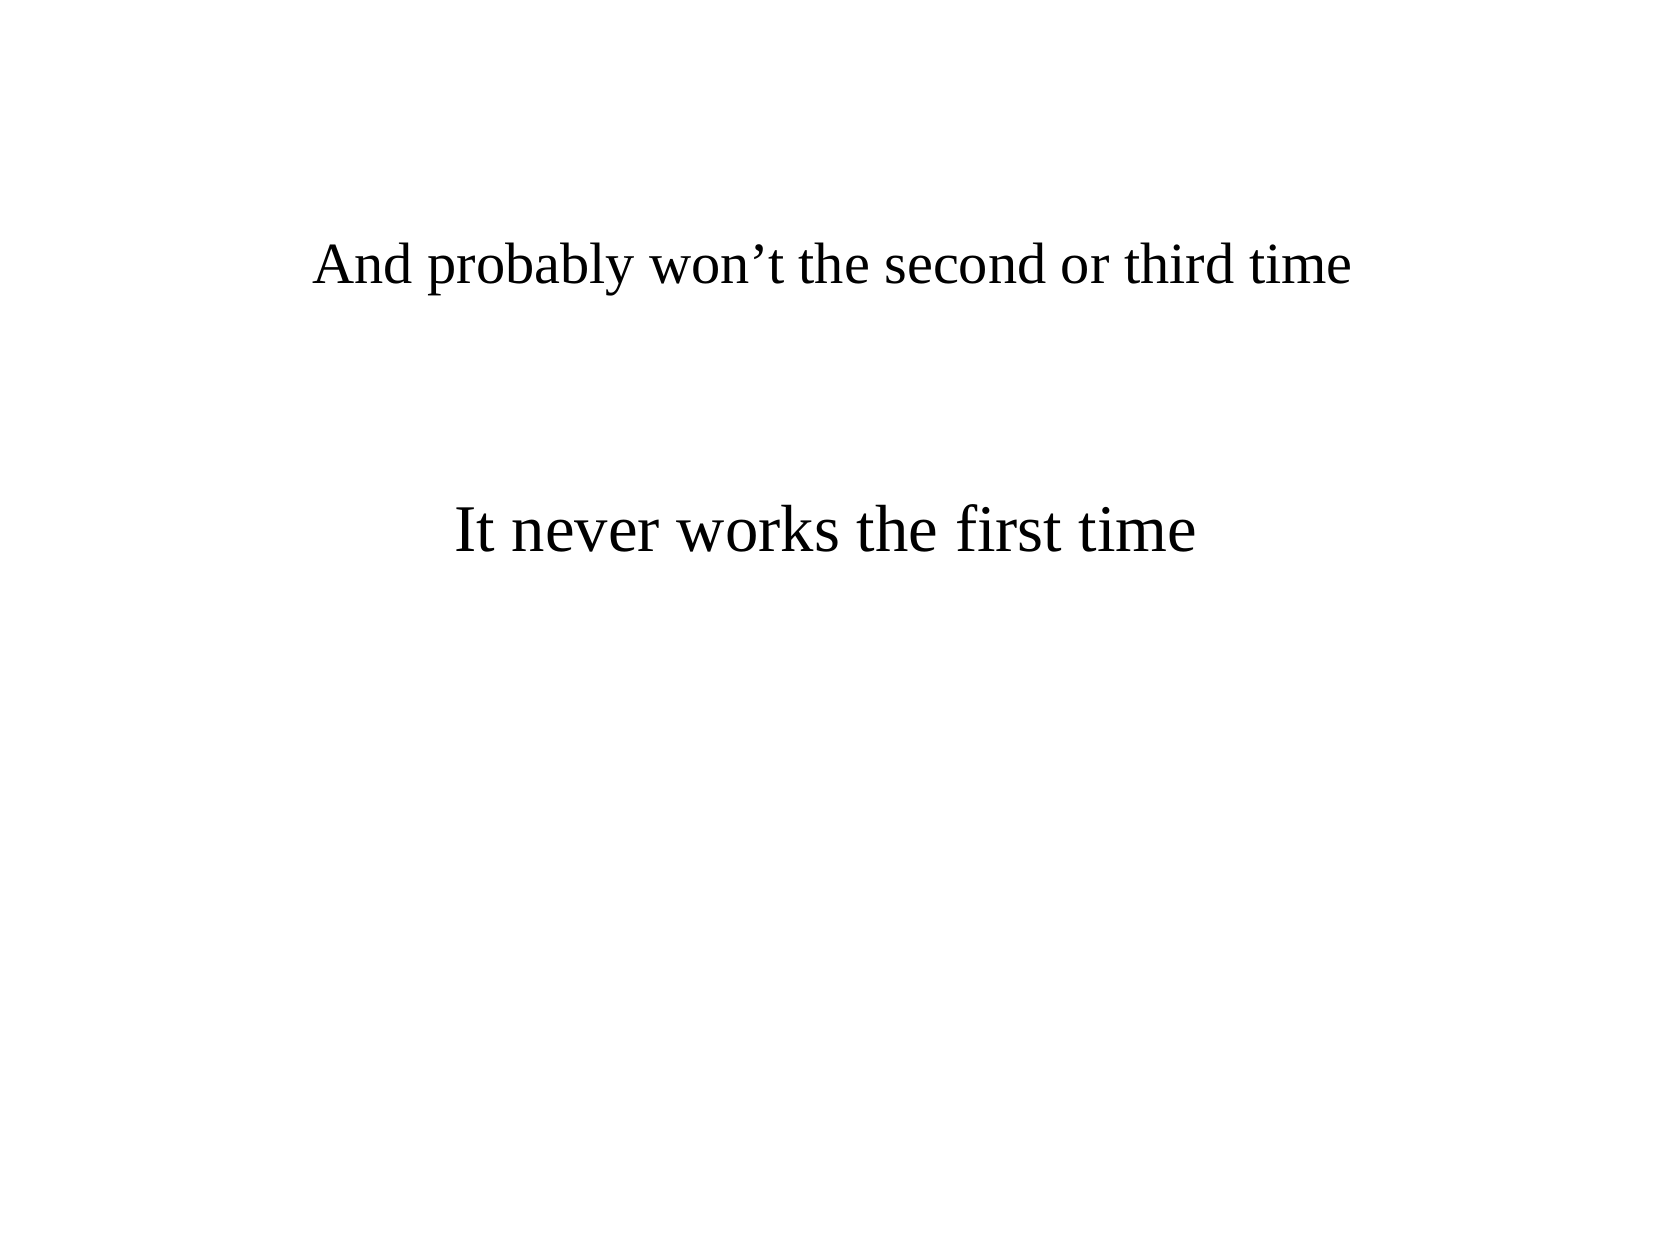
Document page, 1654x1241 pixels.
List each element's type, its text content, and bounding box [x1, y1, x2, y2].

text_box And probably won’t the second or third time [141, 224, 1524, 369]
subtitle It never works the first time [82, 49, 1571, 1010]
